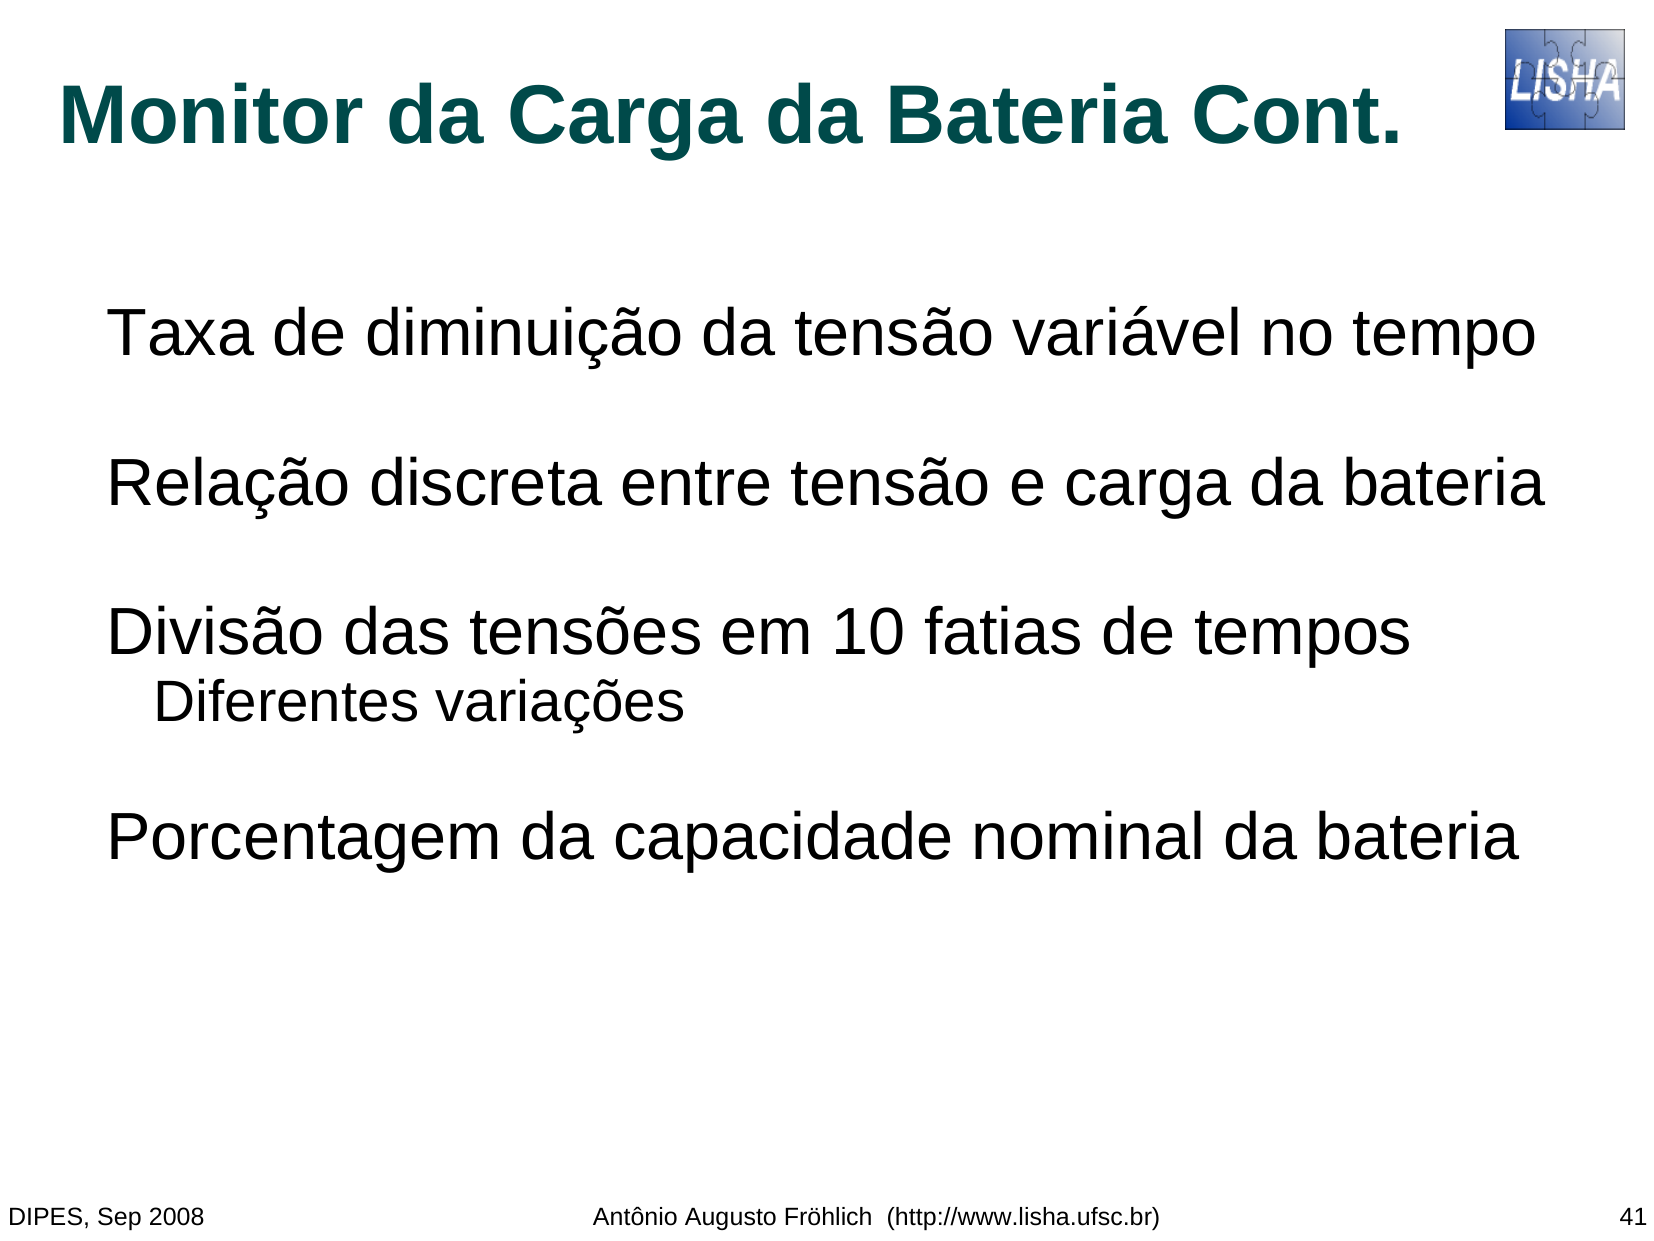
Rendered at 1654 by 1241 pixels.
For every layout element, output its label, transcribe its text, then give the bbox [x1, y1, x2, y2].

picture [1595, 29, 1625, 130]
list Taxa de diminuição da tensão variável no tempo Relação discreta entre tensão e carga da bateria Divisão das tensões em 10 fatias de tempos Diferentes variações Porcentagem da capacidade nominal da bateria [59, 295, 1595, 1182]
title Monitor da Carga da Bateria Cont. [58, 11, 1595, 219]
